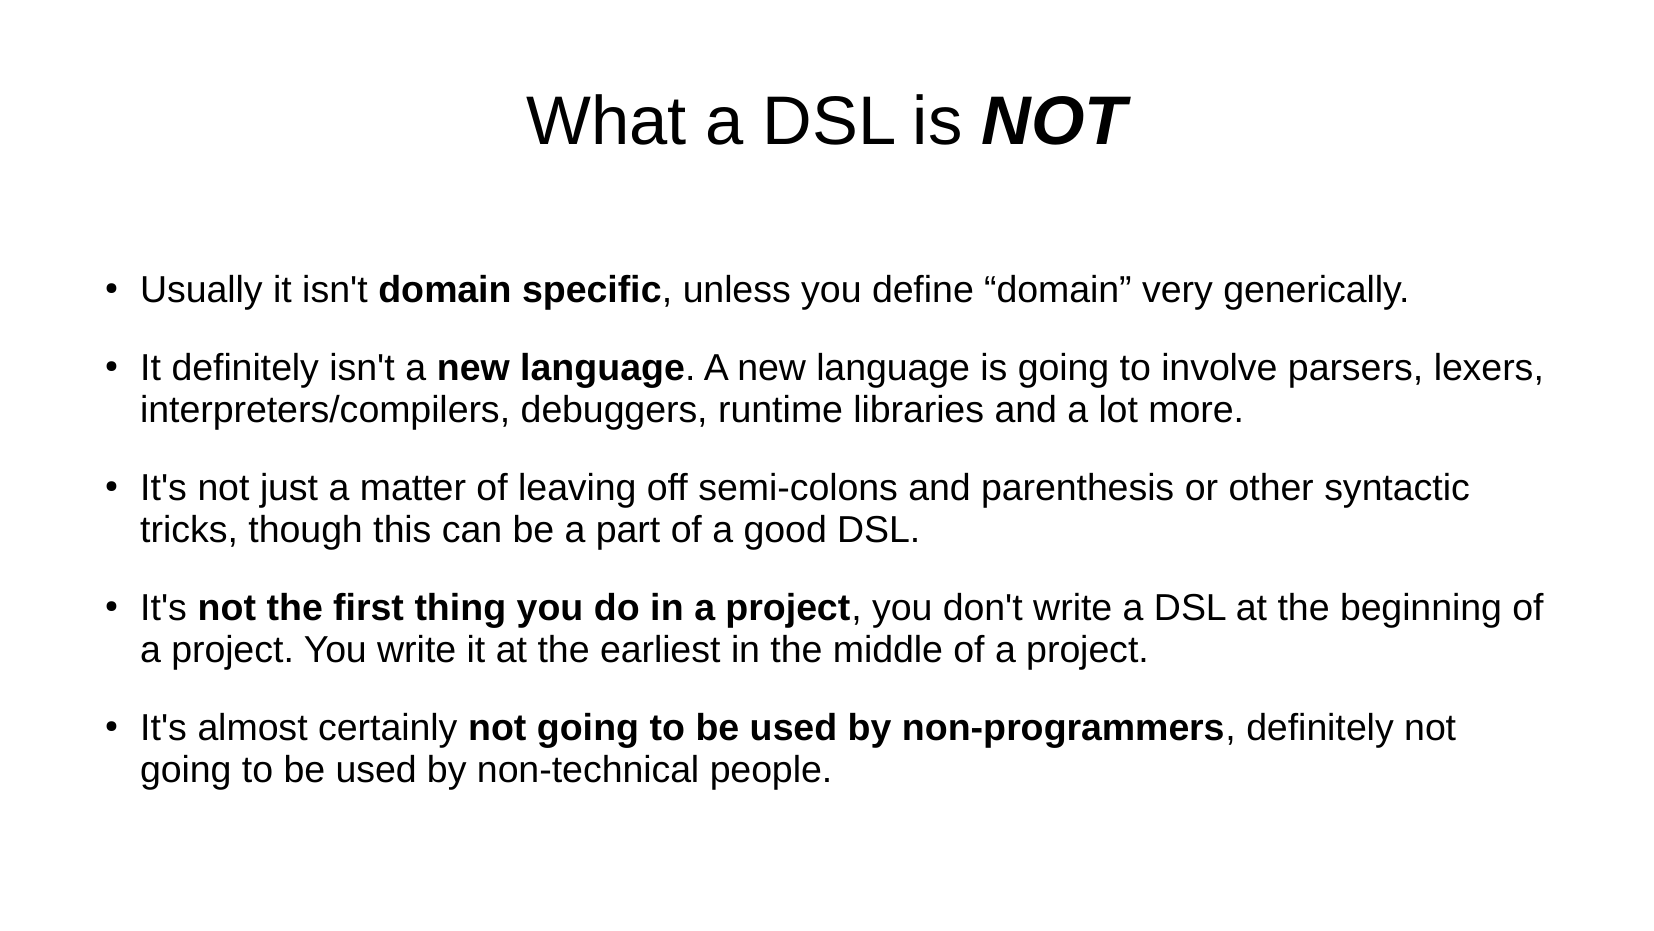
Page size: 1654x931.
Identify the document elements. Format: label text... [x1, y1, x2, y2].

title What a DSL is NOT [82, 42, 1571, 199]
text_box Usually it isn't domain specific, unless you define “domain” very generically. It definitely isn't a new language. A new language is going to involve parsers, lexers, interpreters/compilers, debuggers, runtime libraries and a lot more. It's not just a matter of leaving off semi-colons and parenthesis or other syntactic tricks, though this can be a part of a good DSL. It's not the first thing you do in a project, you don't write a DSL at the beginning of a project. You write it at the earliest in the middle of a project. It's almost certainly not going to be used by non-programmers, definitely not going to be used by non-technical people. [90, 240, 1561, 777]
